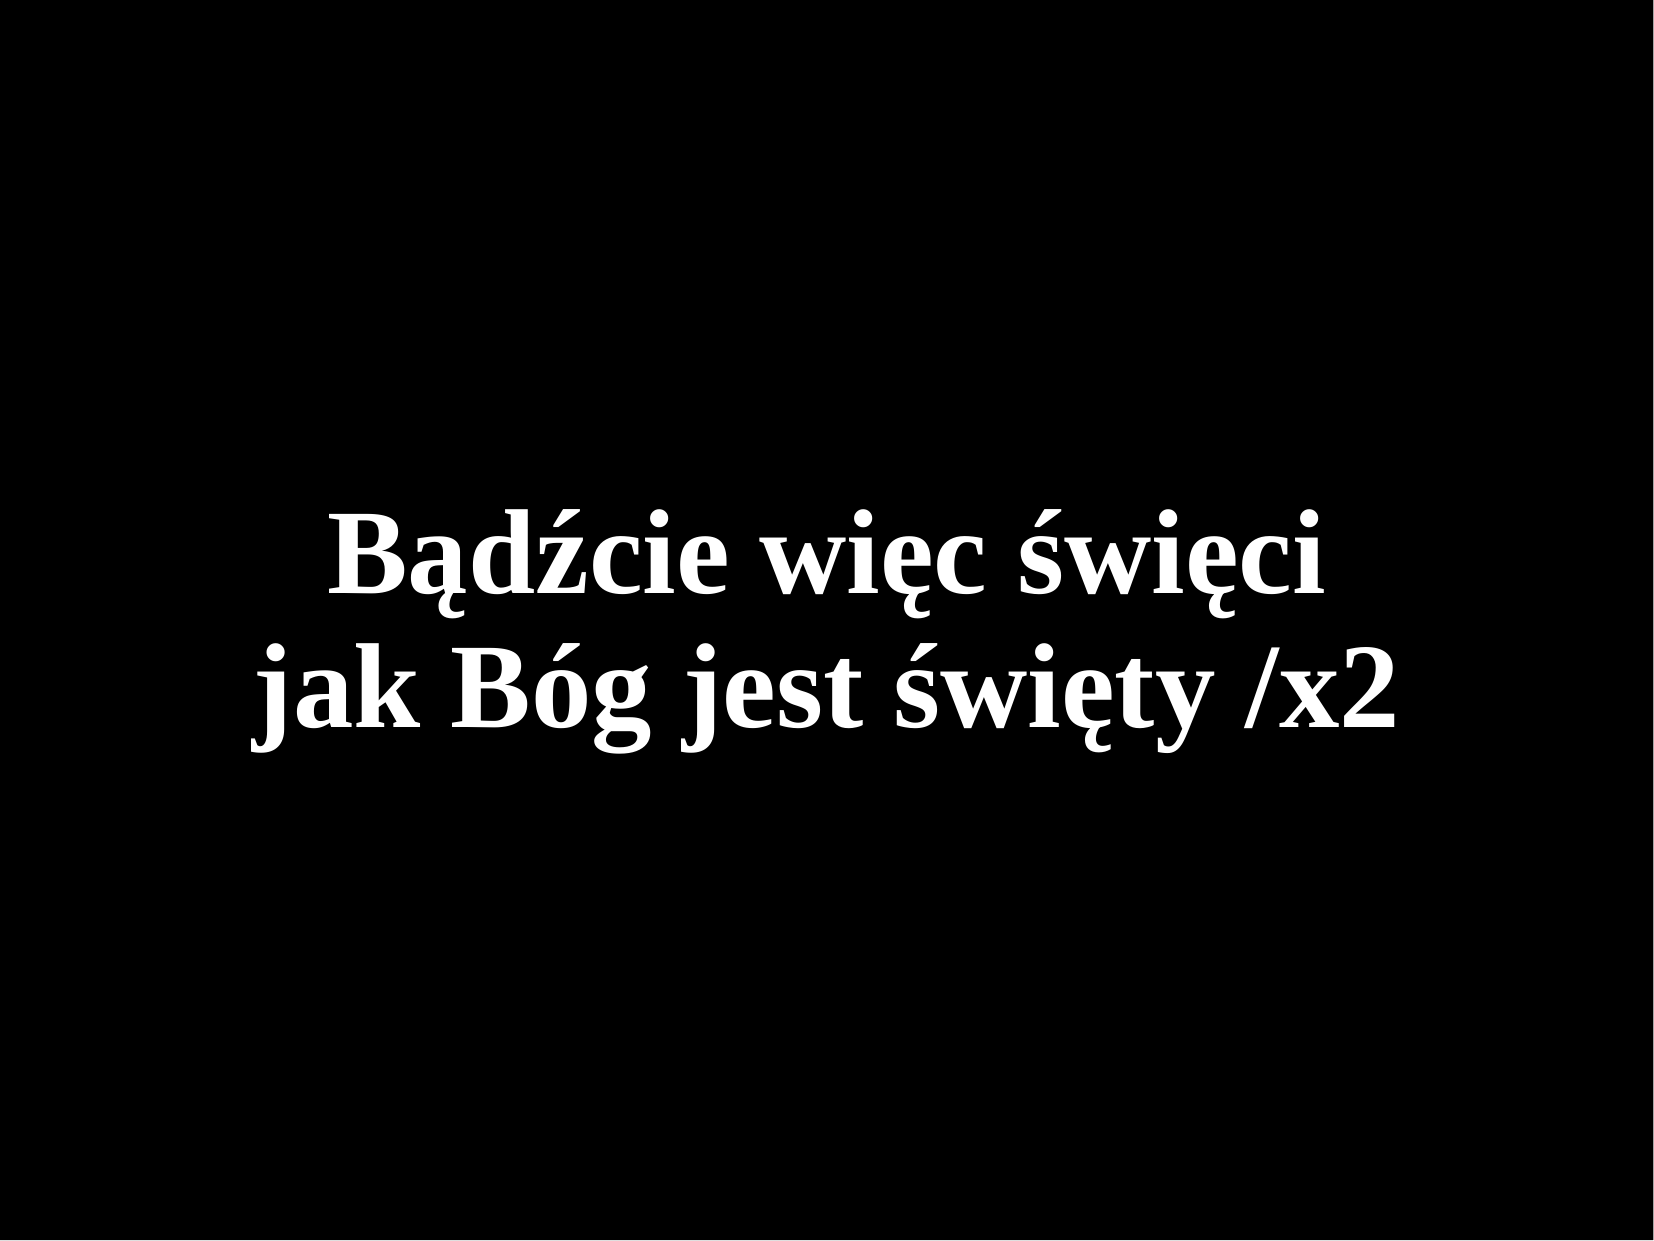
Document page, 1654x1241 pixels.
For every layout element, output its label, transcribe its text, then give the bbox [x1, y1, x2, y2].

title Bądźcie więc święci jak Bóg jest święty /x2 [0, 0, 1654, 1241]
